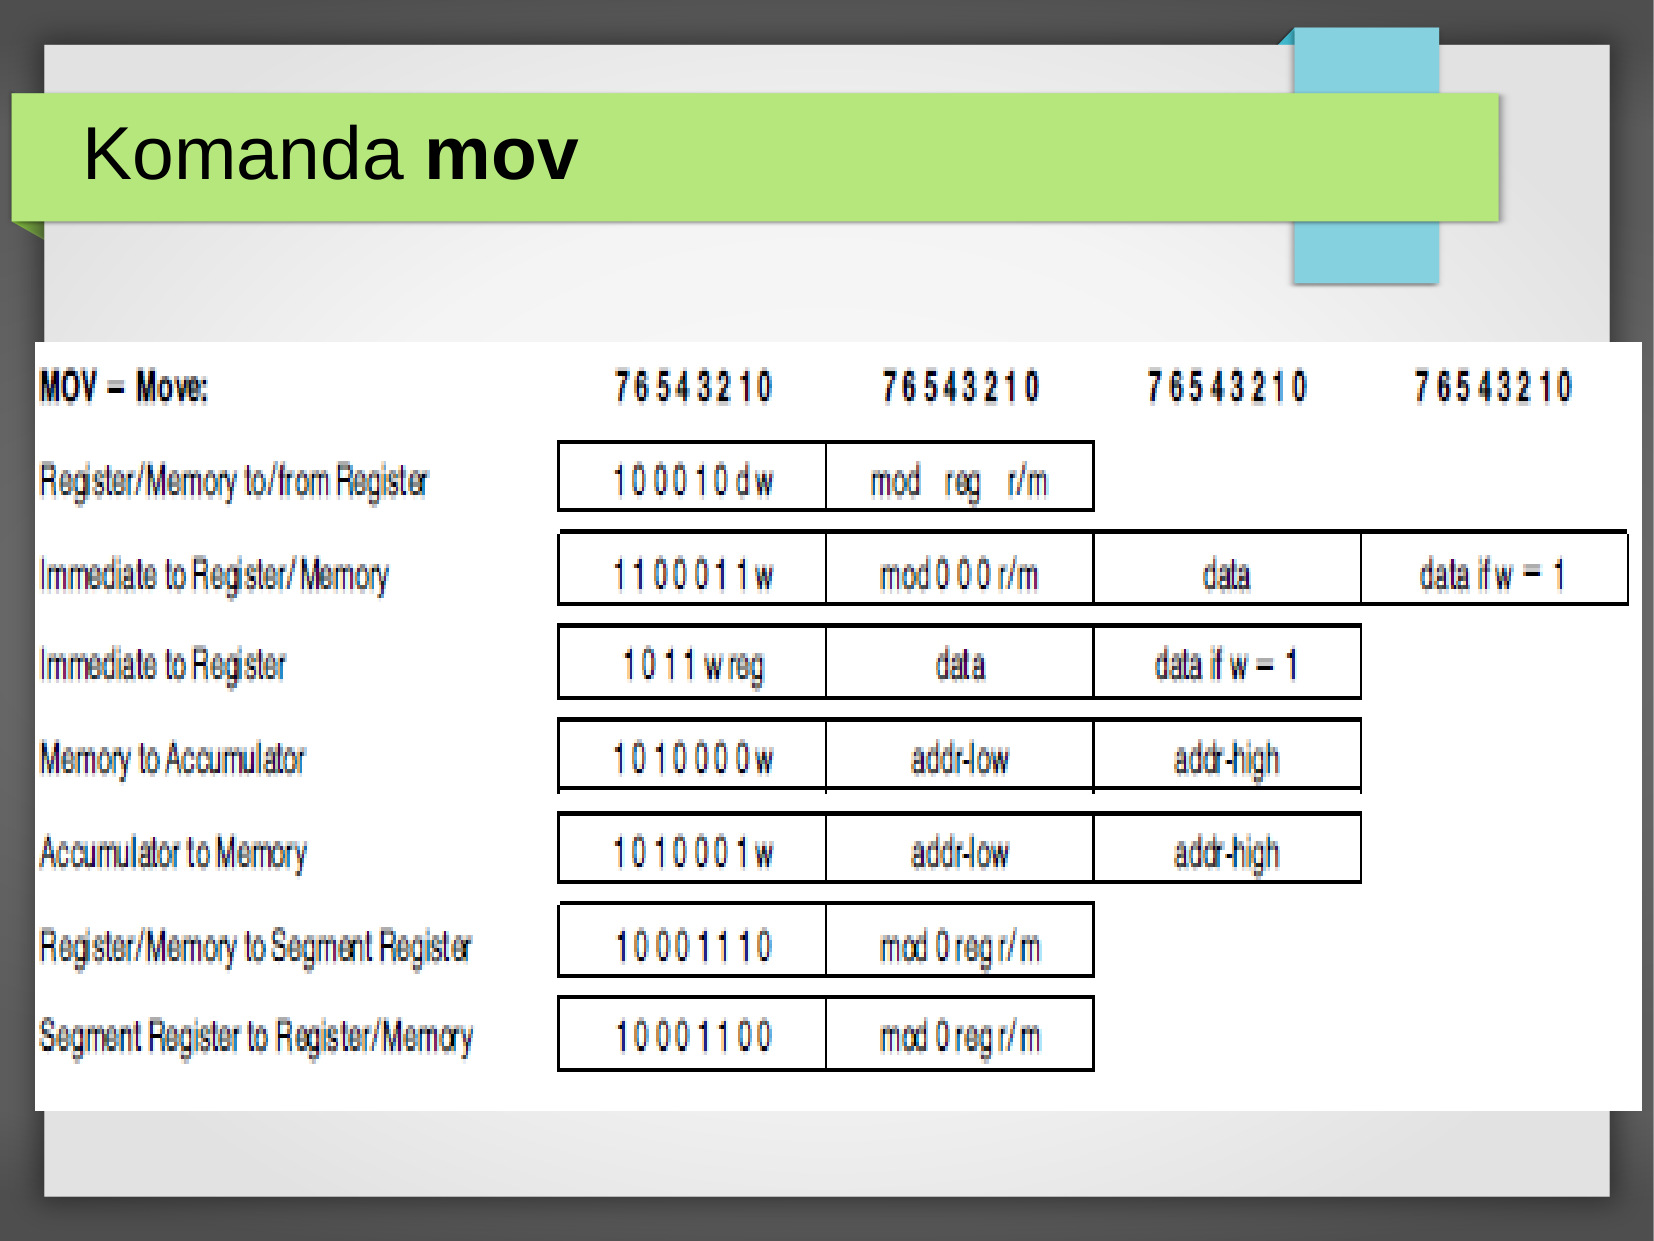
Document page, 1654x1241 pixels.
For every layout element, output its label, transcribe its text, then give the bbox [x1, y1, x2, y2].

title Komanda mov [82, 94, 1264, 213]
picture [0, 0, 1654, 1241]
